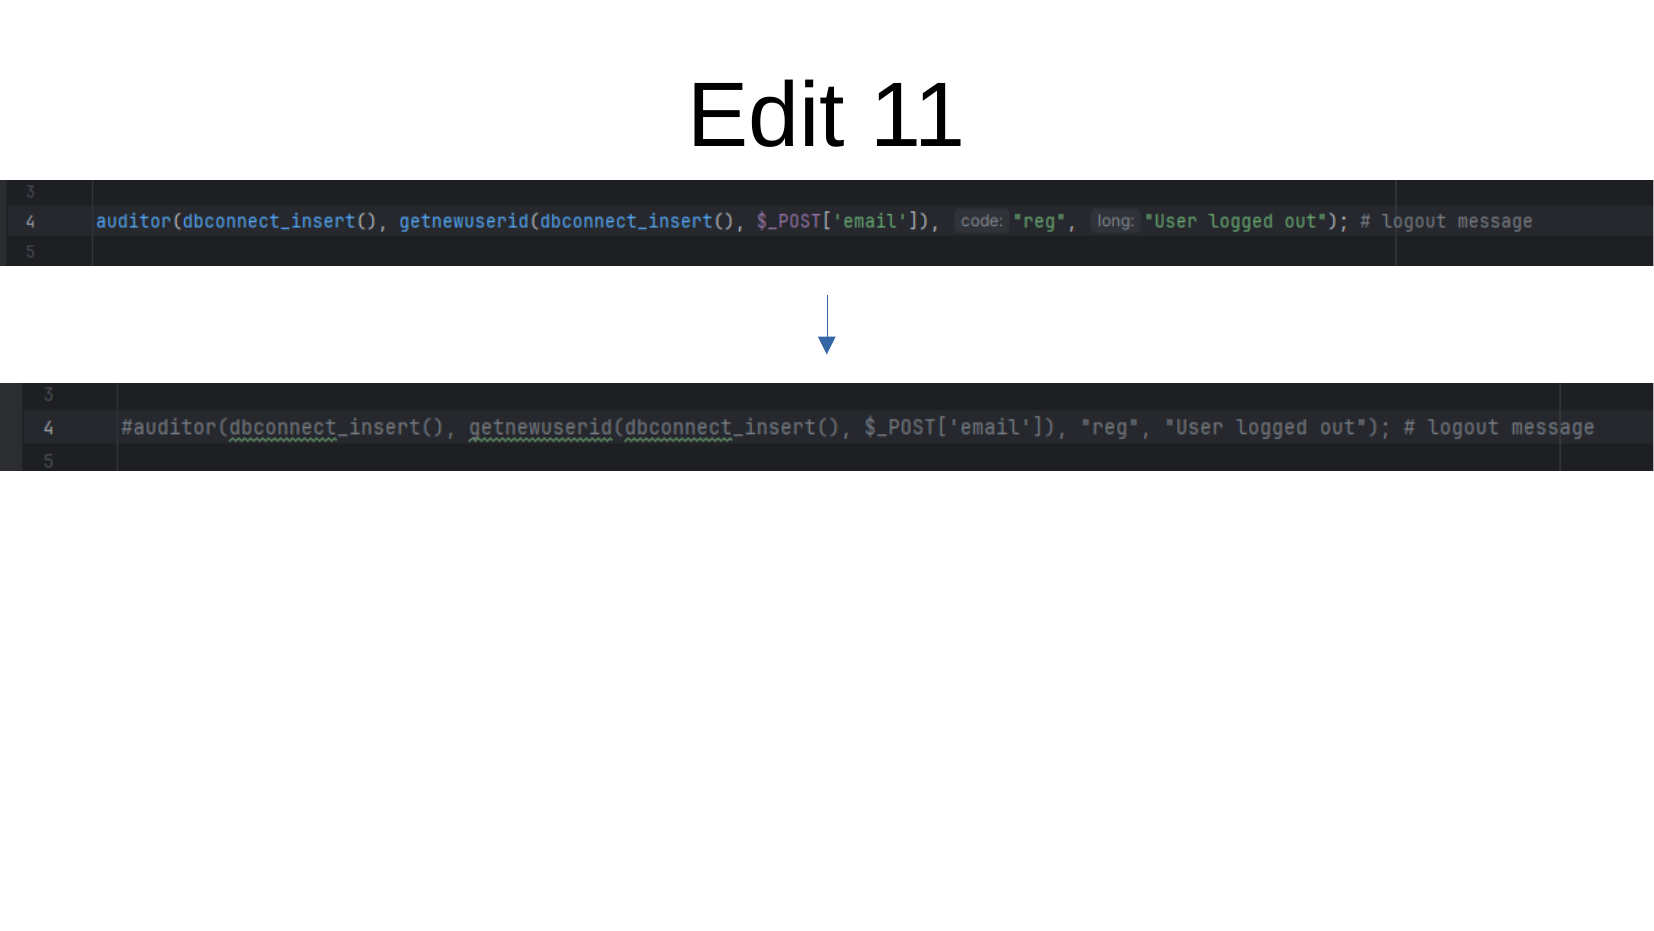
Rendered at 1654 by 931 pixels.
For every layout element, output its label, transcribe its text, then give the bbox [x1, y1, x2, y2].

title Edit 11 [82, 37, 1571, 180]
picture [0, 383, 1654, 471]
picture [0, 180, 1654, 266]
